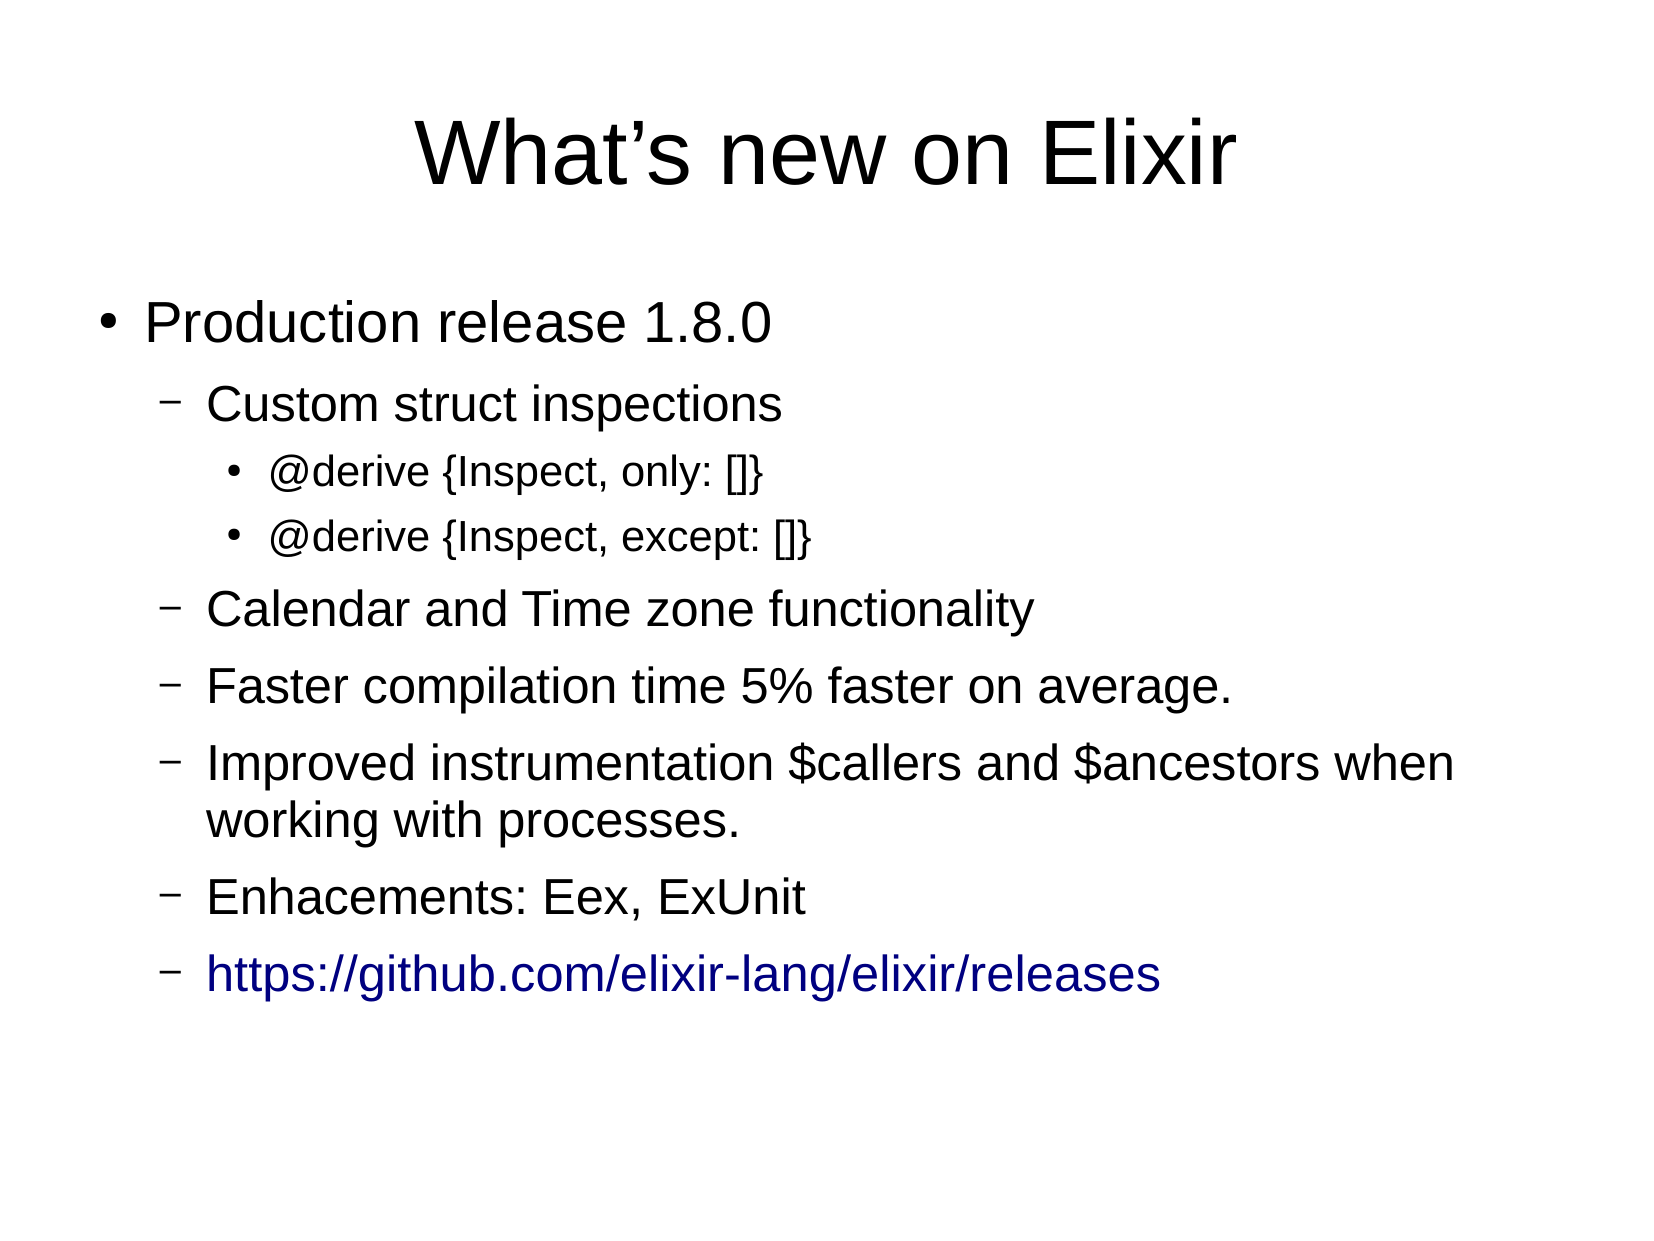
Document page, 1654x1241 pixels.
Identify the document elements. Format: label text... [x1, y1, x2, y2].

title What’s new on Elixir [82, 49, 1571, 257]
list Production release 1.8.0 Custom struct inspections @derive {Inspect, only: []} @derive {Inspect, except: []} Calendar and Time zone functionality Faster compilation time 5% faster on average. Improved instrumentation $callers and $ancestors when working with processes. Enhacements: Eex, ExUnit https://github.com/elixir-lang/elixir/releases [82, 290, 1571, 1010]
